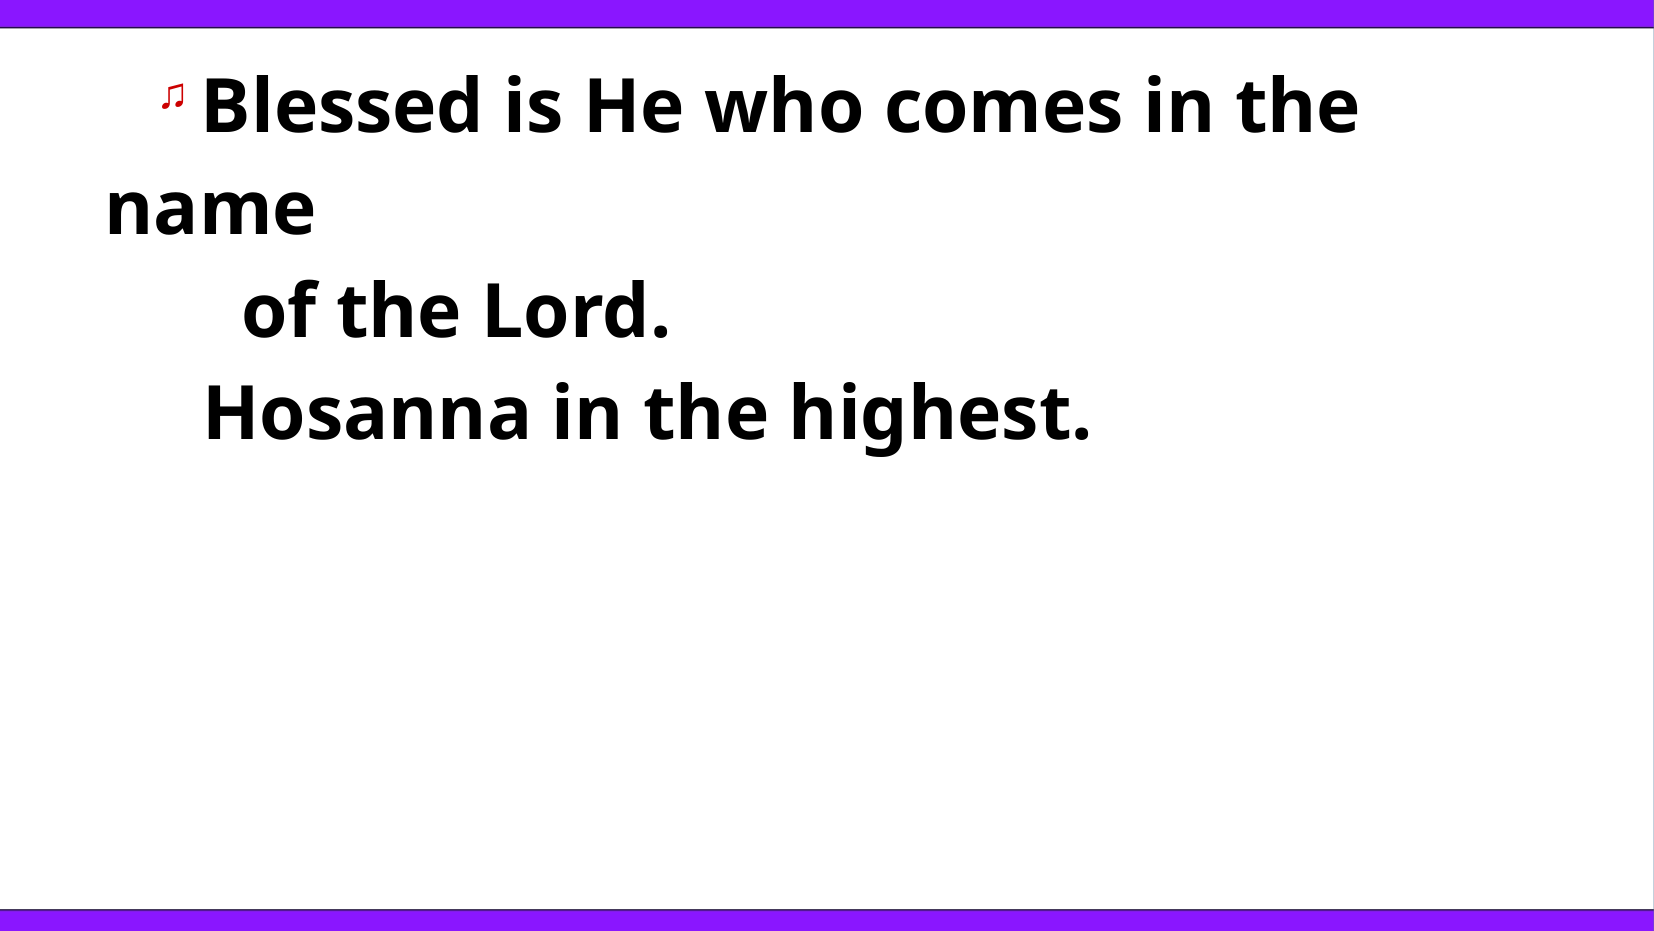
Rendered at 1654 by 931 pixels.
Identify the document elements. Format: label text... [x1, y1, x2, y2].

picture [0, 0, 1654, 931]
text_box ♫ Blessed is He who comes in the name of the Lord. Hosanna in the highest. [90, 45, 1546, 361]
